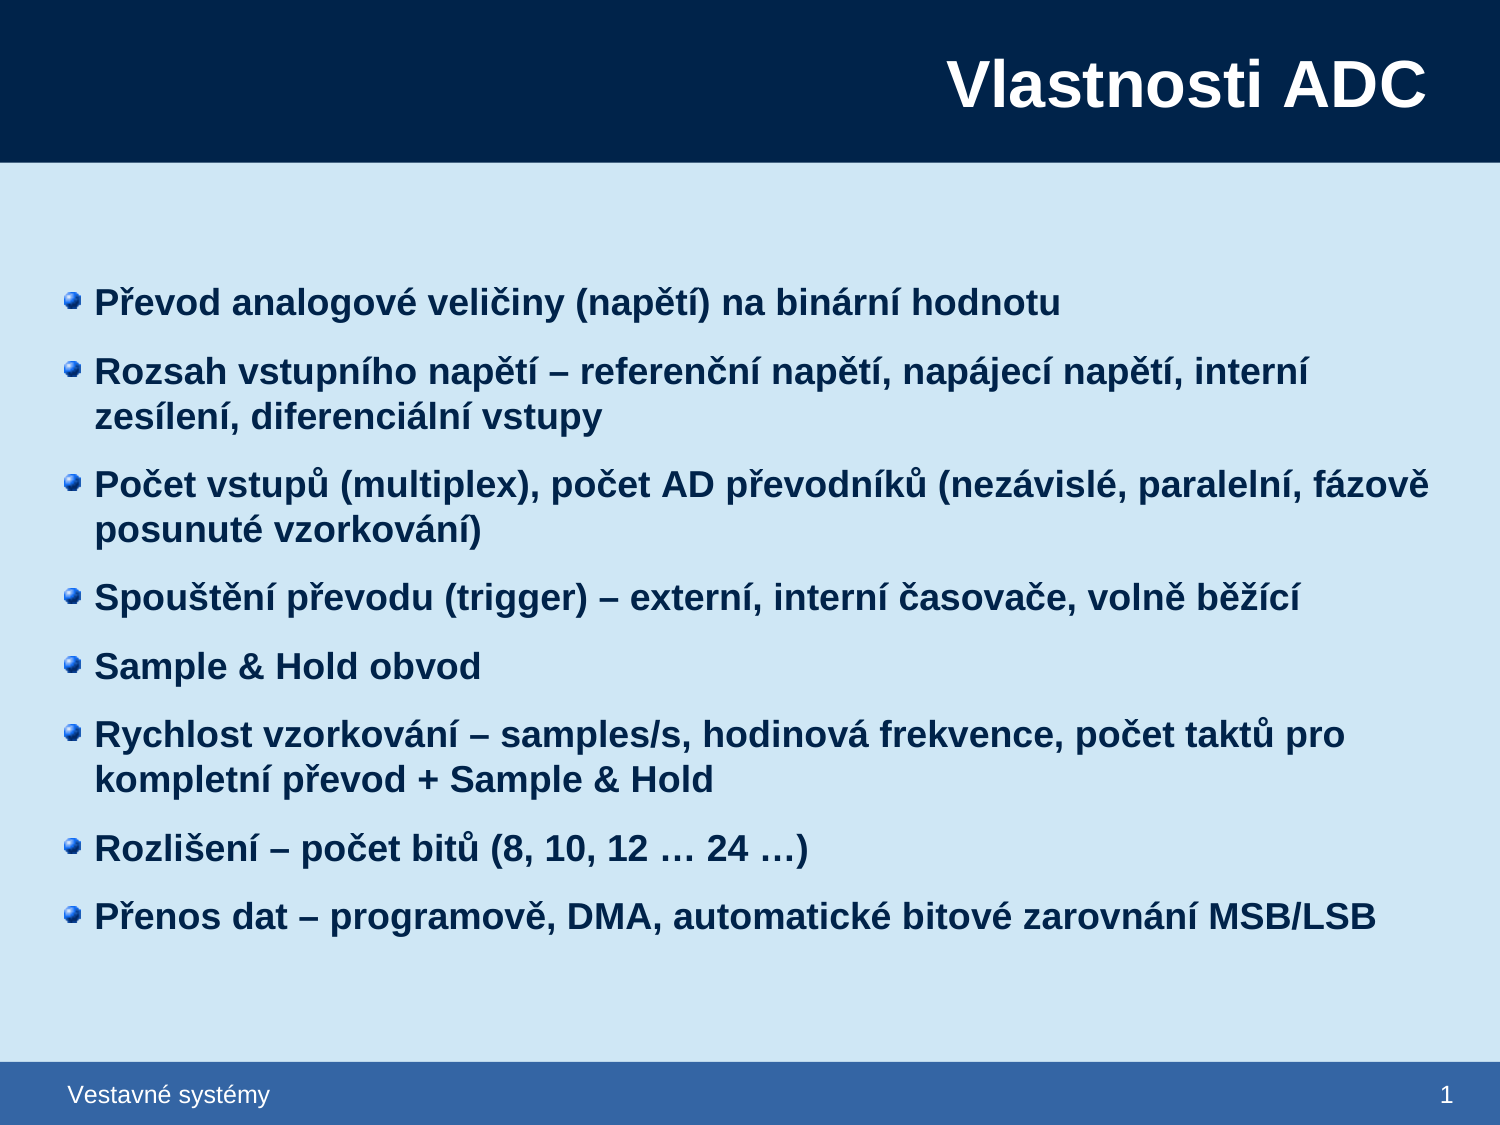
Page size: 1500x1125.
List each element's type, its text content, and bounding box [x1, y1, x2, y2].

title Vlastnosti ADC [47, 0, 1443, 164]
list Převod analogové veličiny (napětí) na binární hodnotu Rozsah vstupního napětí – referenční napětí, napájecí napětí, interní zesílení, diferenciální vstupy Počet vstupů (multiplex), počet AD převodníků (nezávislé, paralelní, fázově posunuté vzorkování) Spouštění převodu (trigger) – externí, interní časovače, volně běžící Sample & Hold obvod Rychlost vzorkování – samples/s, hodinová frekvence, počet taktů pro kompletní převod + Sample & Hold Rozlišení – počet bitů (8, 10, 12 … 24 …) Přenos dat – programově, DMA, automatické bitové zarovnání MSB/LSB [50, 187, 1450, 1028]
